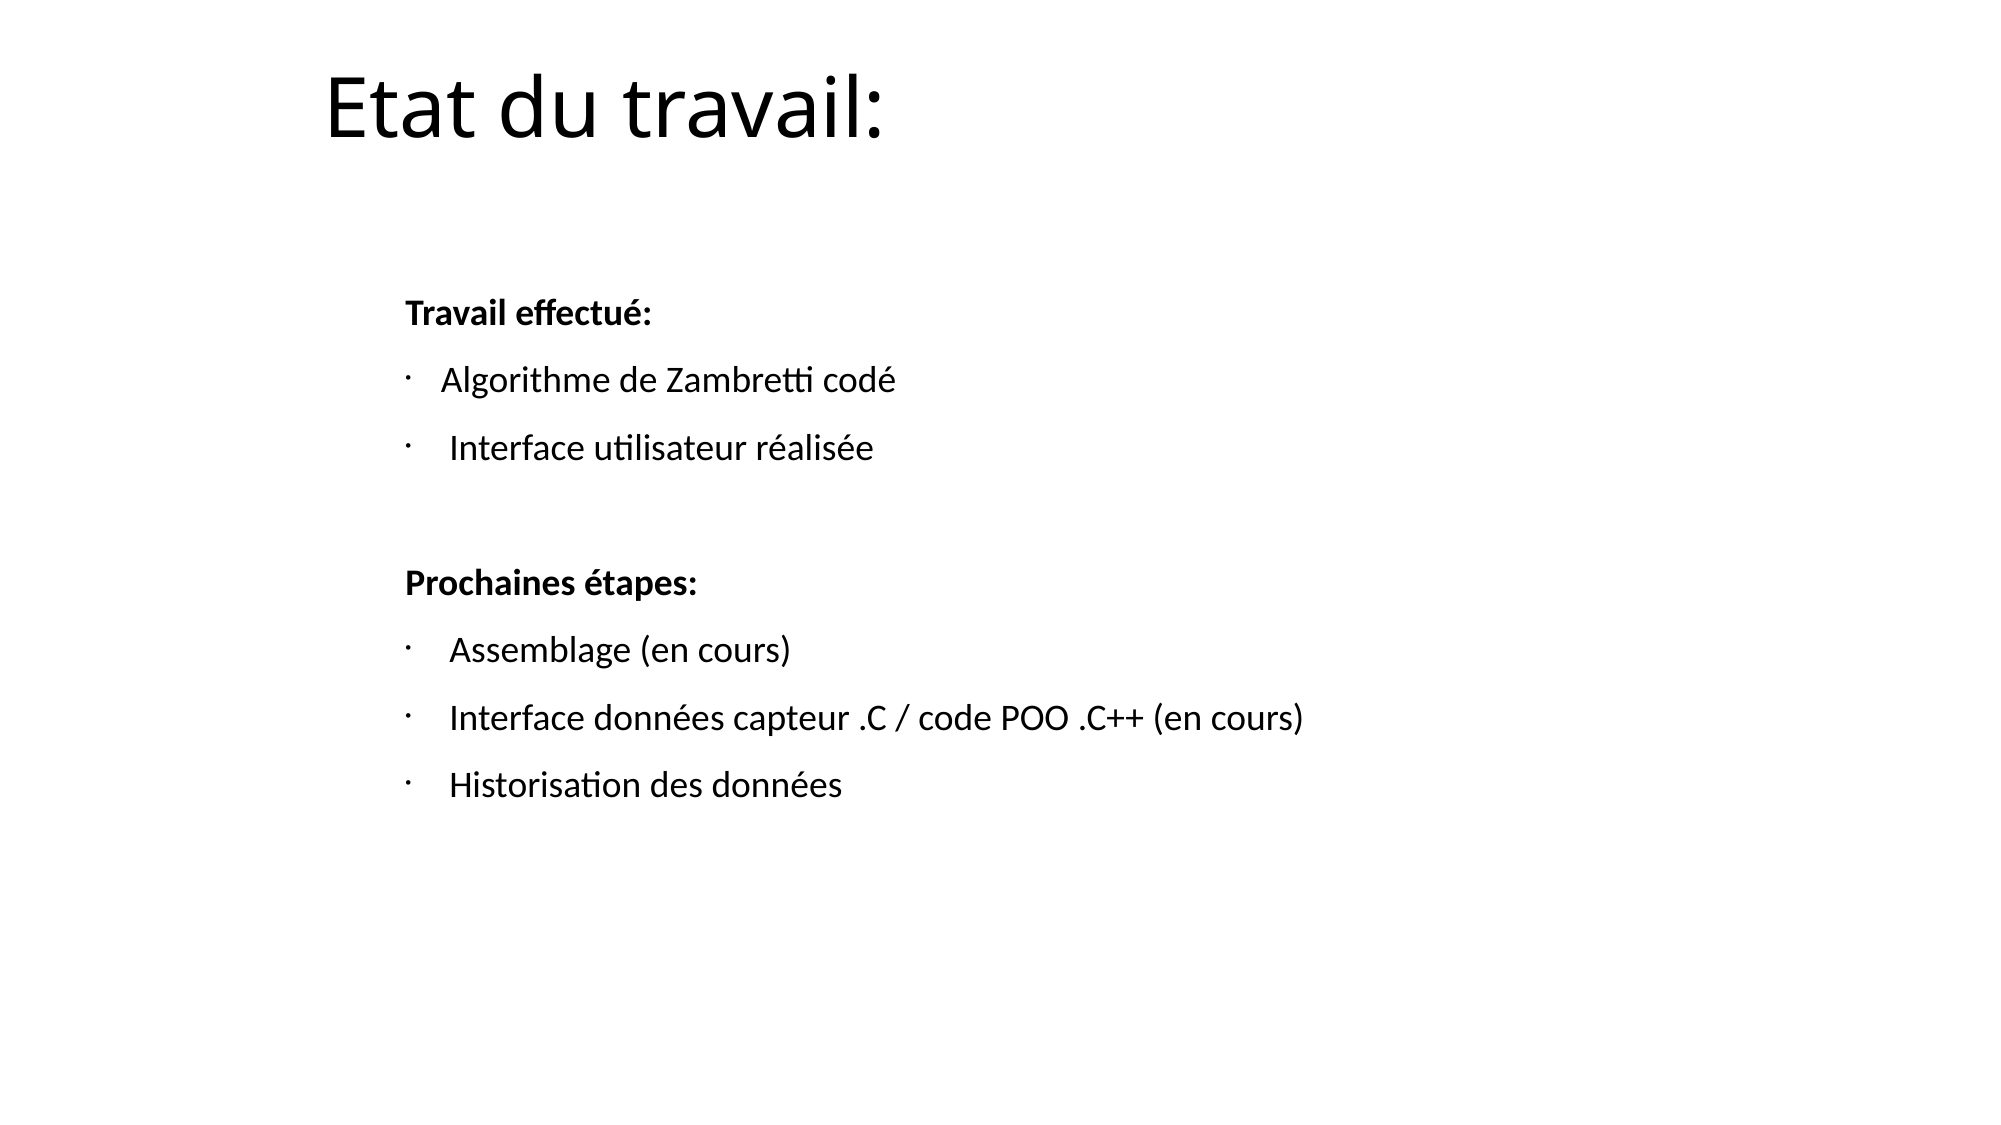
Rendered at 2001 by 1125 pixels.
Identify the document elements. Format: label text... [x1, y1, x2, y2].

title Etat du travail: [308, 58, 1659, 163]
text_box Travail effectué: Algorithme de Zambretti codé Interface utilisateur réalisée Prochaines étapes: Assemblage (en cours) Interface données capteur .C / code POO .C++ (en cours) Historisation des données [390, 257, 1540, 1125]
